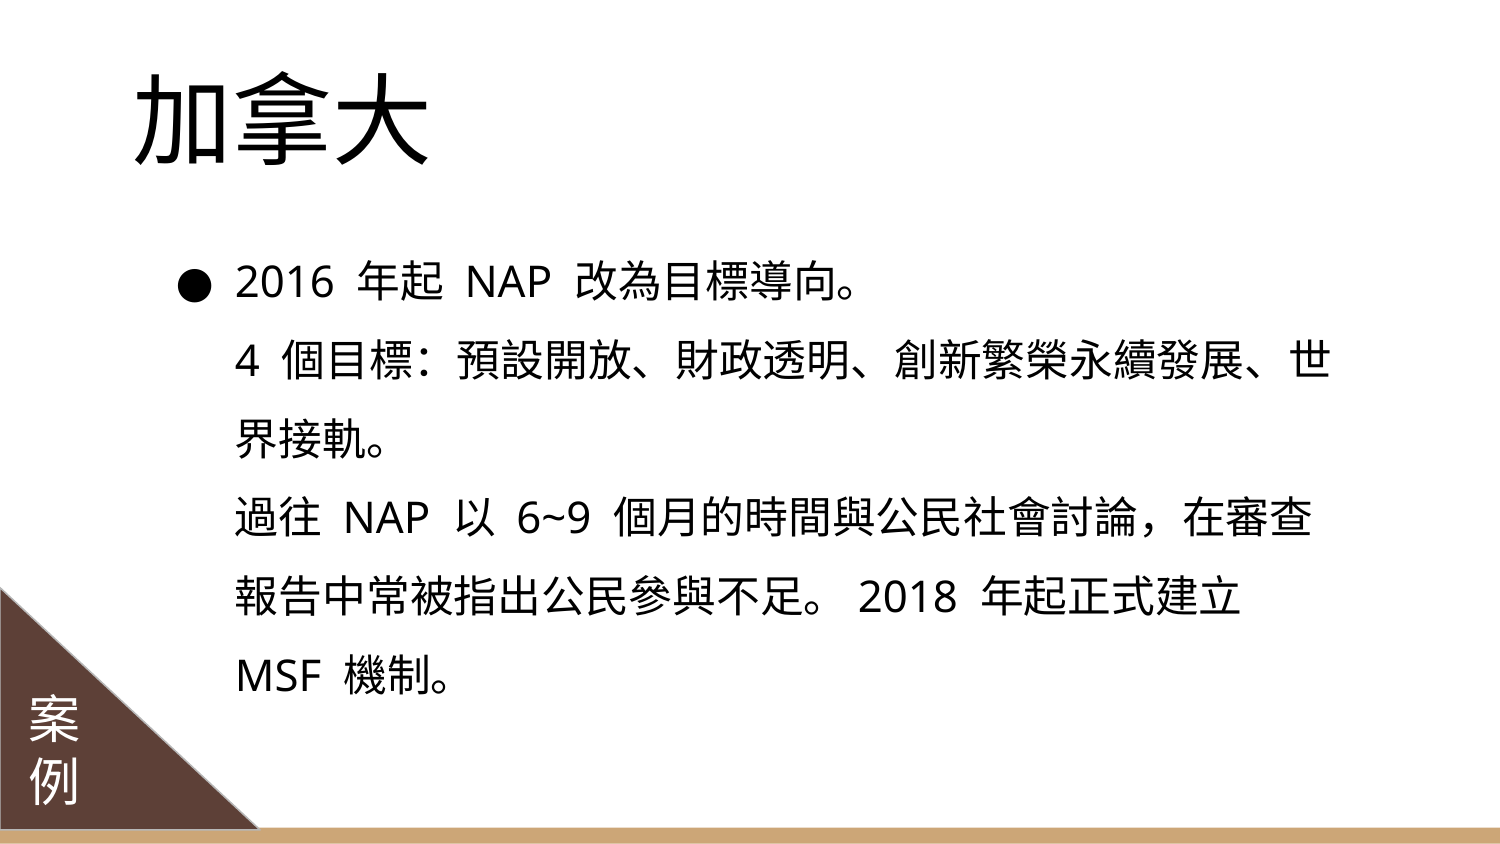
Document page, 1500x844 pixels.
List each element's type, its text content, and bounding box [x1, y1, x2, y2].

title 加拿大 [117, 0, 1383, 235]
text_box [0, 587, 261, 830]
text_box 案例 [13, 671, 111, 760]
title 2016 年起 NAP 改為目標導向。 4 個目標：預設開放、財政透明、創新繁榮永續發展、世界接軌。 過往 NAP 以 6~9 個月的時間與公民社會討論，在審查報告中常被指出公民參與不足。2018 年起正式建立 MSF 機制。 [144, 256, 1355, 672]
